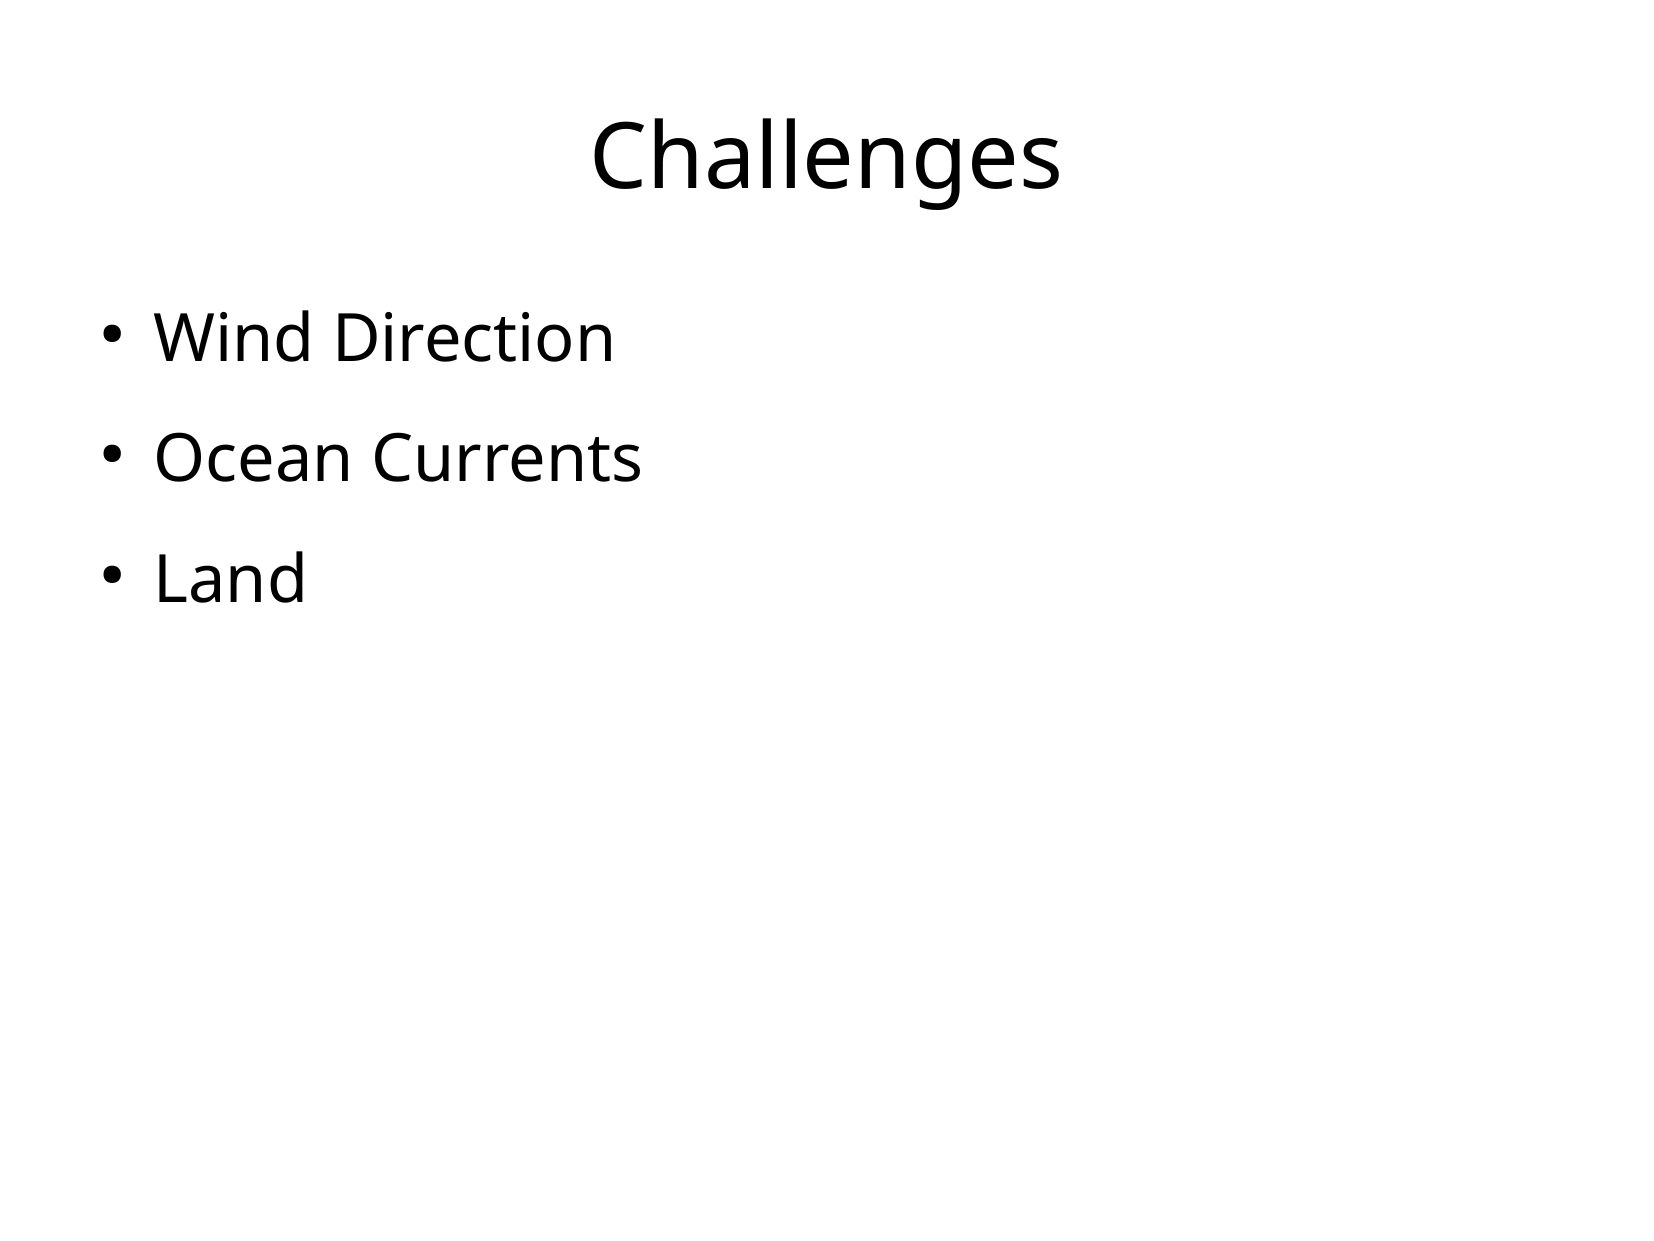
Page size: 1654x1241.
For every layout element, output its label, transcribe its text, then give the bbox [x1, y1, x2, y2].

list Wind Direction Ocean Currents Land [82, 290, 1571, 1010]
title Challenges [82, 49, 1571, 257]
